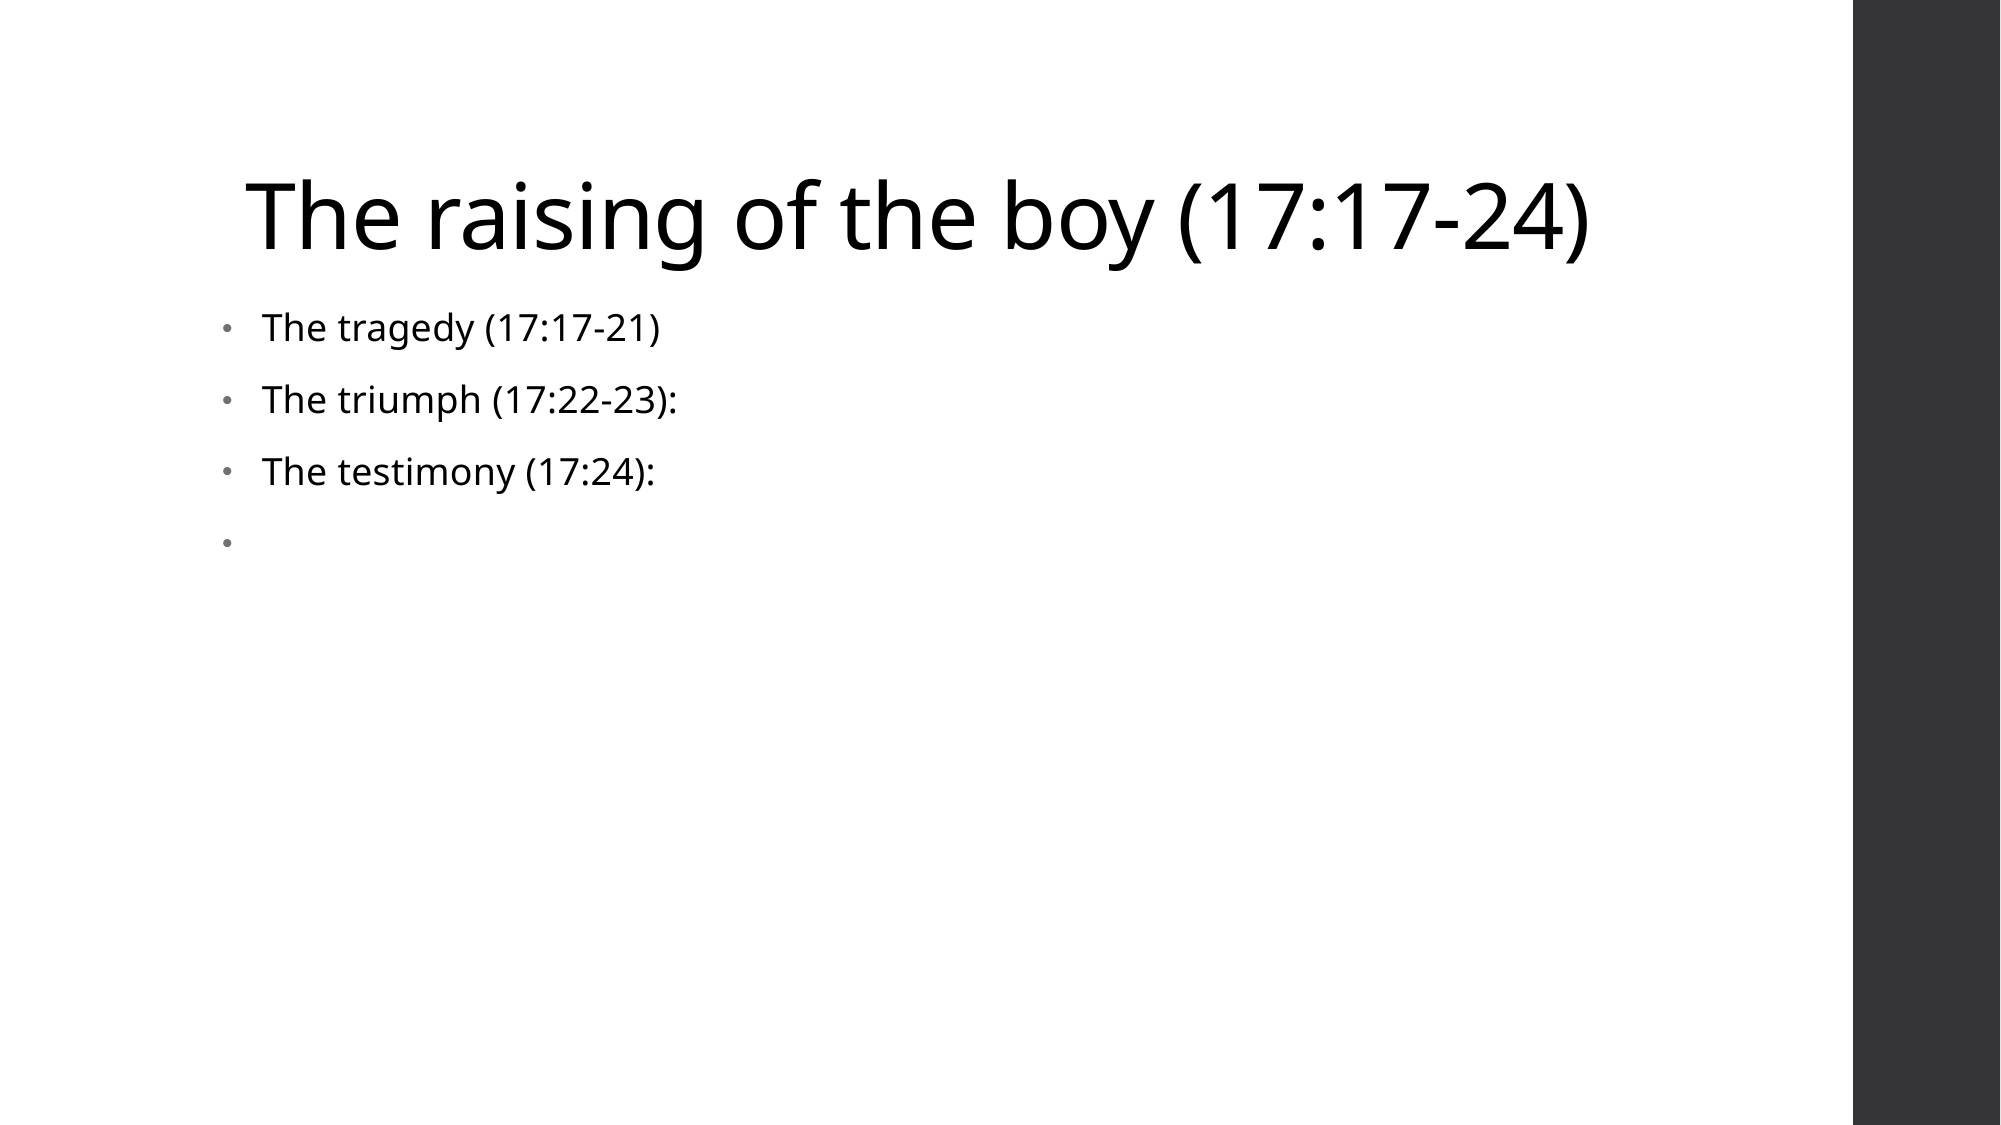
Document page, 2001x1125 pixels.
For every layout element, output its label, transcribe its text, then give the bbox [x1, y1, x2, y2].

list The tragedy (17:17-21) The triumph (17:22-23): The testimony (17:24): [206, 299, 1617, 1014]
title The raising of the boy (17:17-24) [206, 60, 1797, 278]
